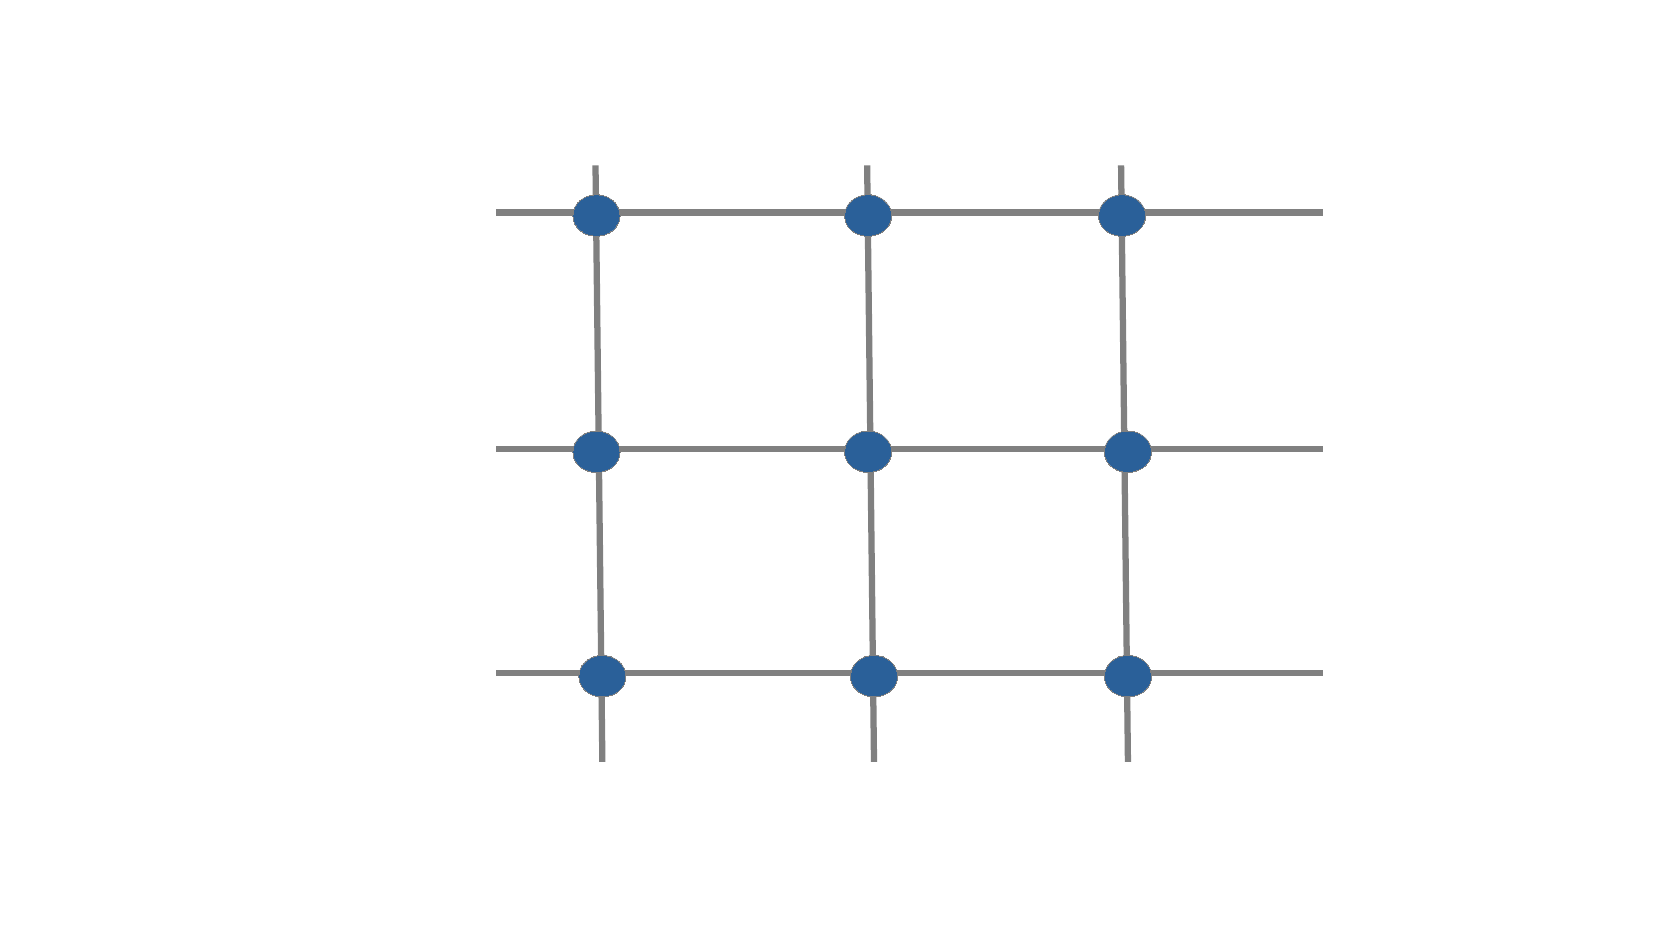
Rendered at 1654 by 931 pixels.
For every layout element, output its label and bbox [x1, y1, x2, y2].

text_box [572, 194, 621, 237]
text_box [1104, 430, 1152, 473]
text_box [850, 655, 898, 697]
text_box [844, 194, 892, 237]
text_box [572, 430, 621, 473]
text_box [578, 655, 626, 697]
text_box [844, 430, 892, 473]
text_box [1104, 655, 1152, 697]
text_box [1098, 194, 1146, 237]
